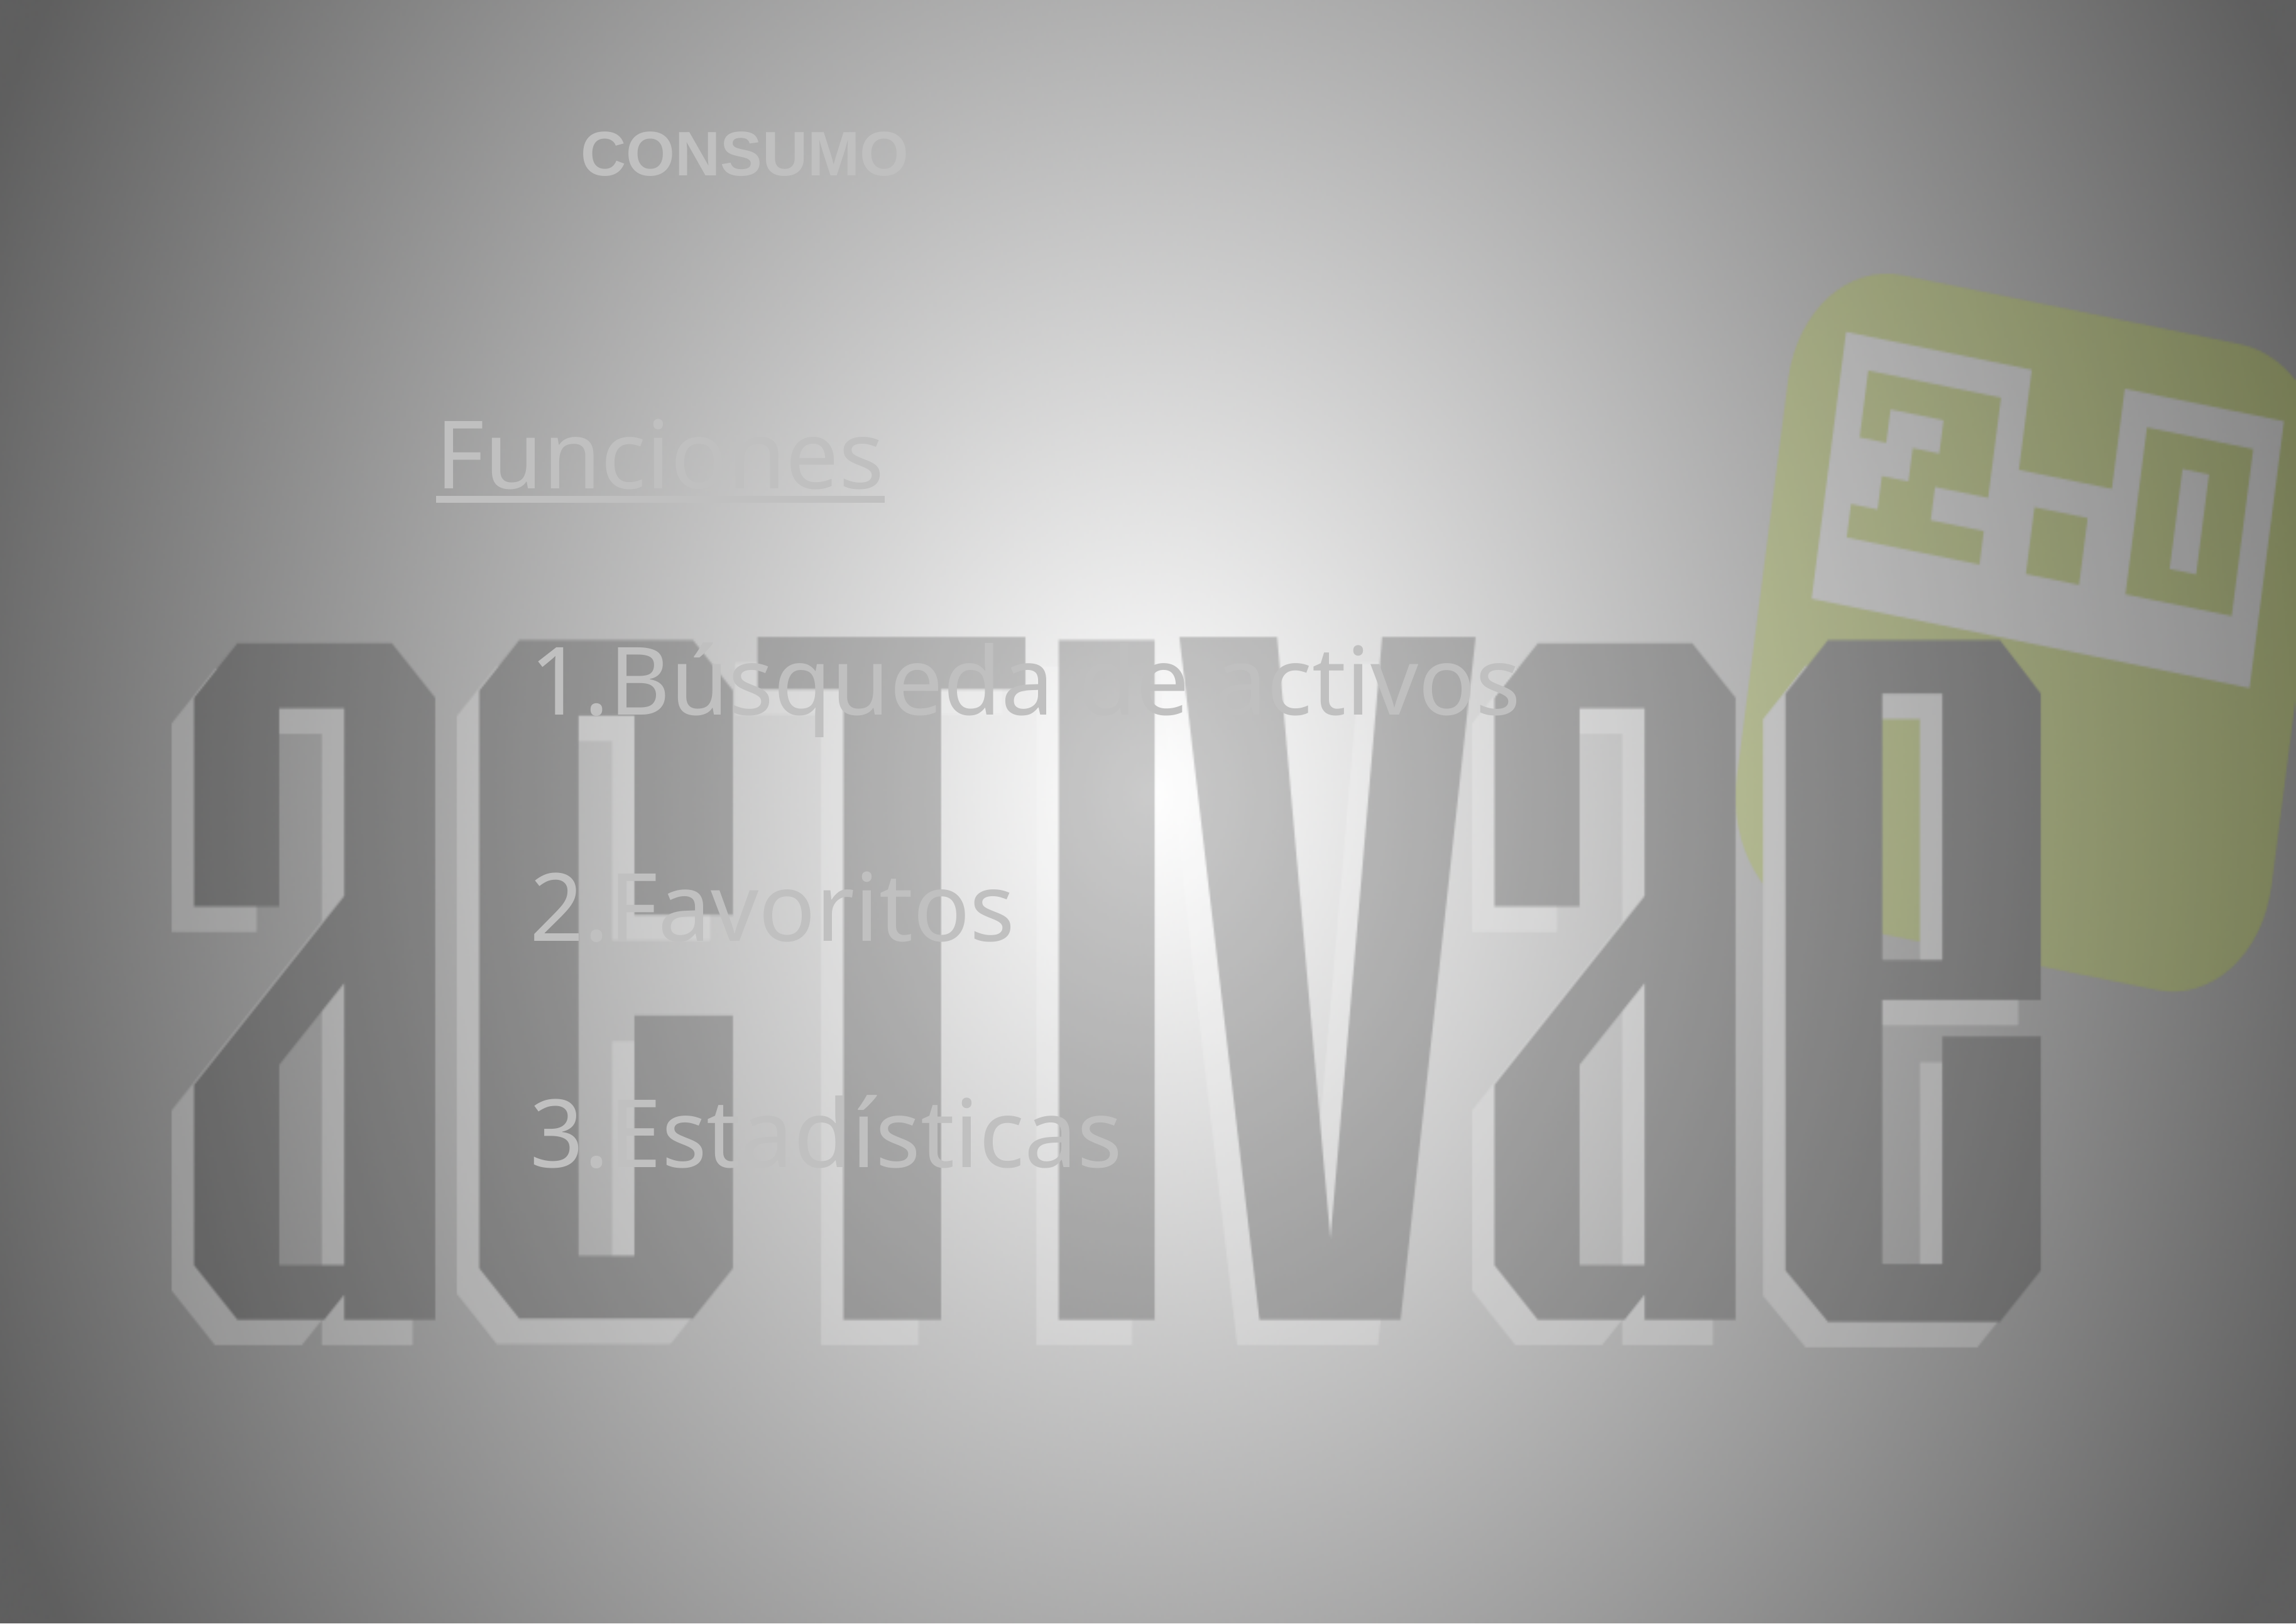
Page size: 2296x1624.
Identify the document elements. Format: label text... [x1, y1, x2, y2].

text_box CONSUMO [215, 112, 910, 189]
picture [0, 0, 2296, 1623]
text_box Funciones 1.Búsqueda de activos 2.Favoritos 3.Estadísticas [427, 390, 2004, 1281]
